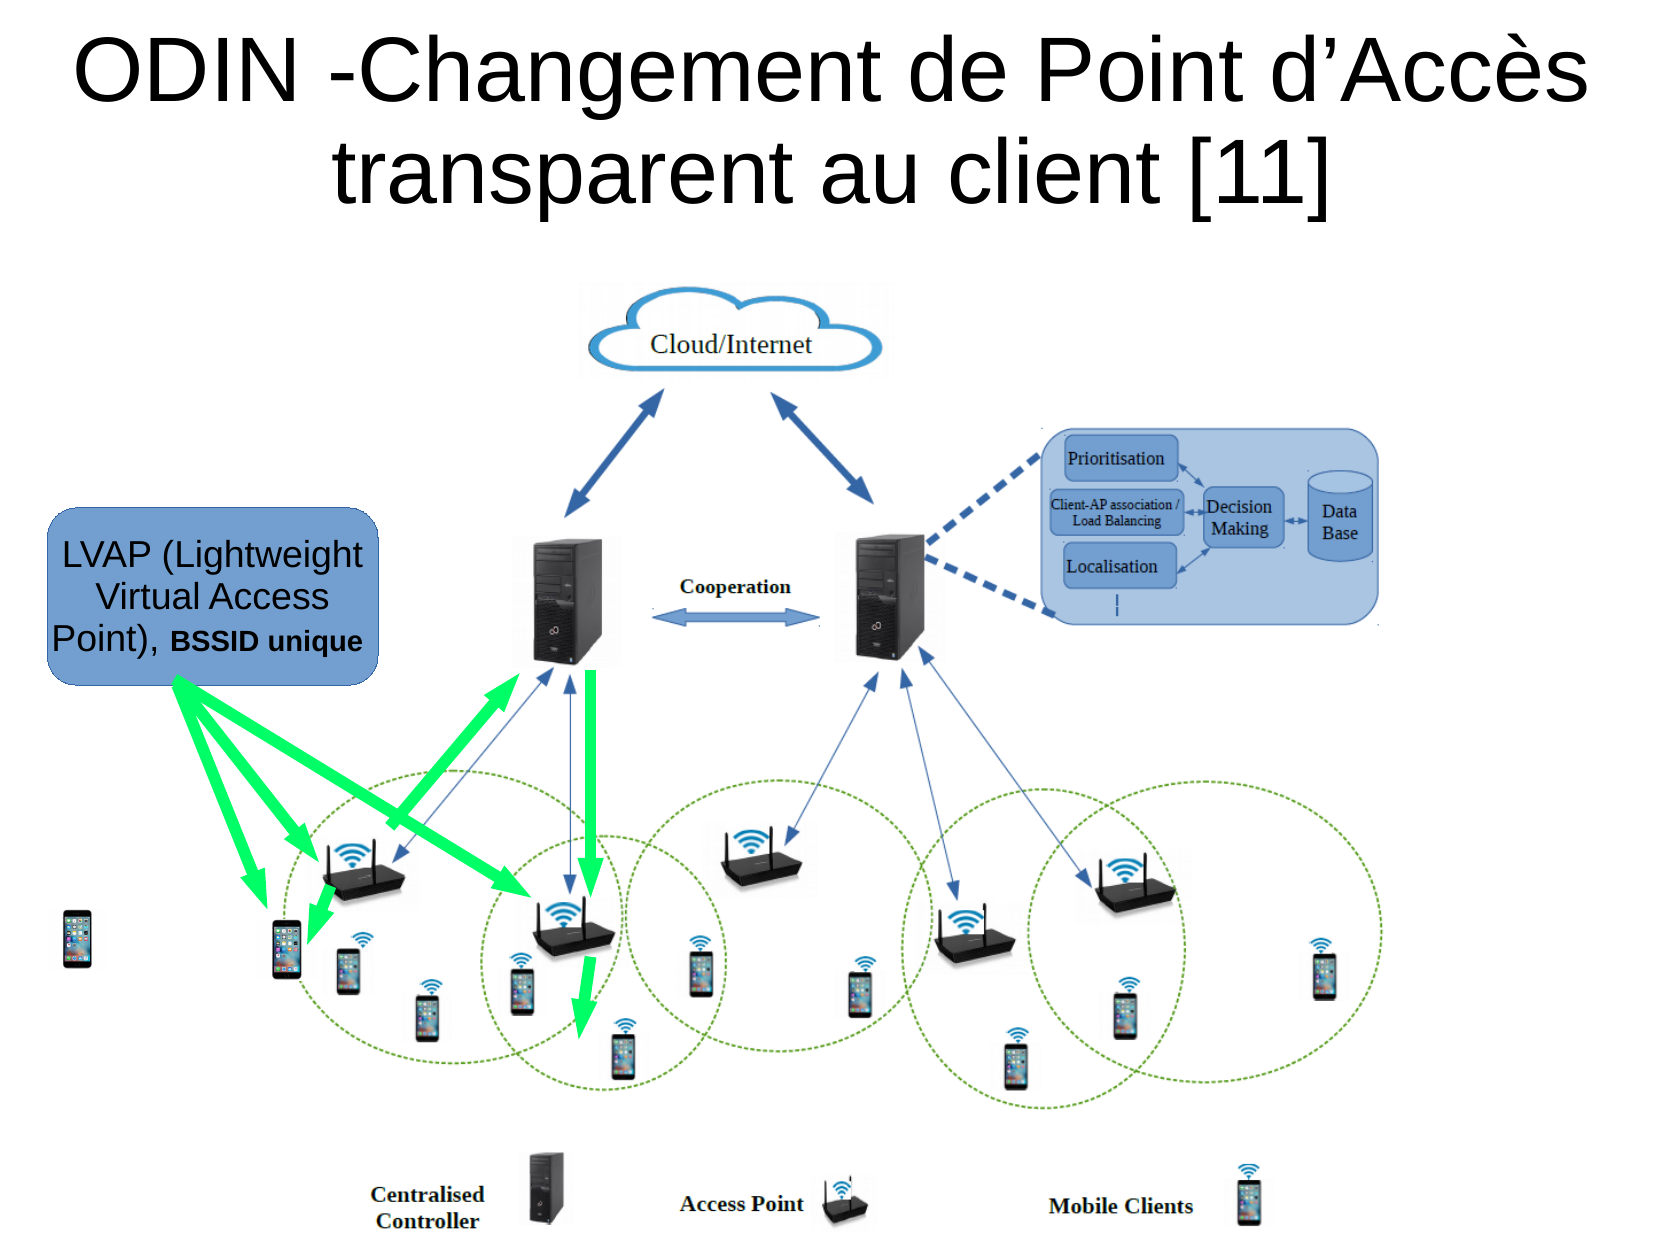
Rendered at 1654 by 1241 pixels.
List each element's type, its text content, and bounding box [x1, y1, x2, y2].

picture [47, 909, 108, 970]
picture [256, 282, 1388, 1241]
title ODIN -Changement de Point d’Accès transparent au client [11] [23, 17, 1642, 225]
text_box LVAP (Lightweight Virtual Access Point), BSSID unique [47, 507, 379, 686]
